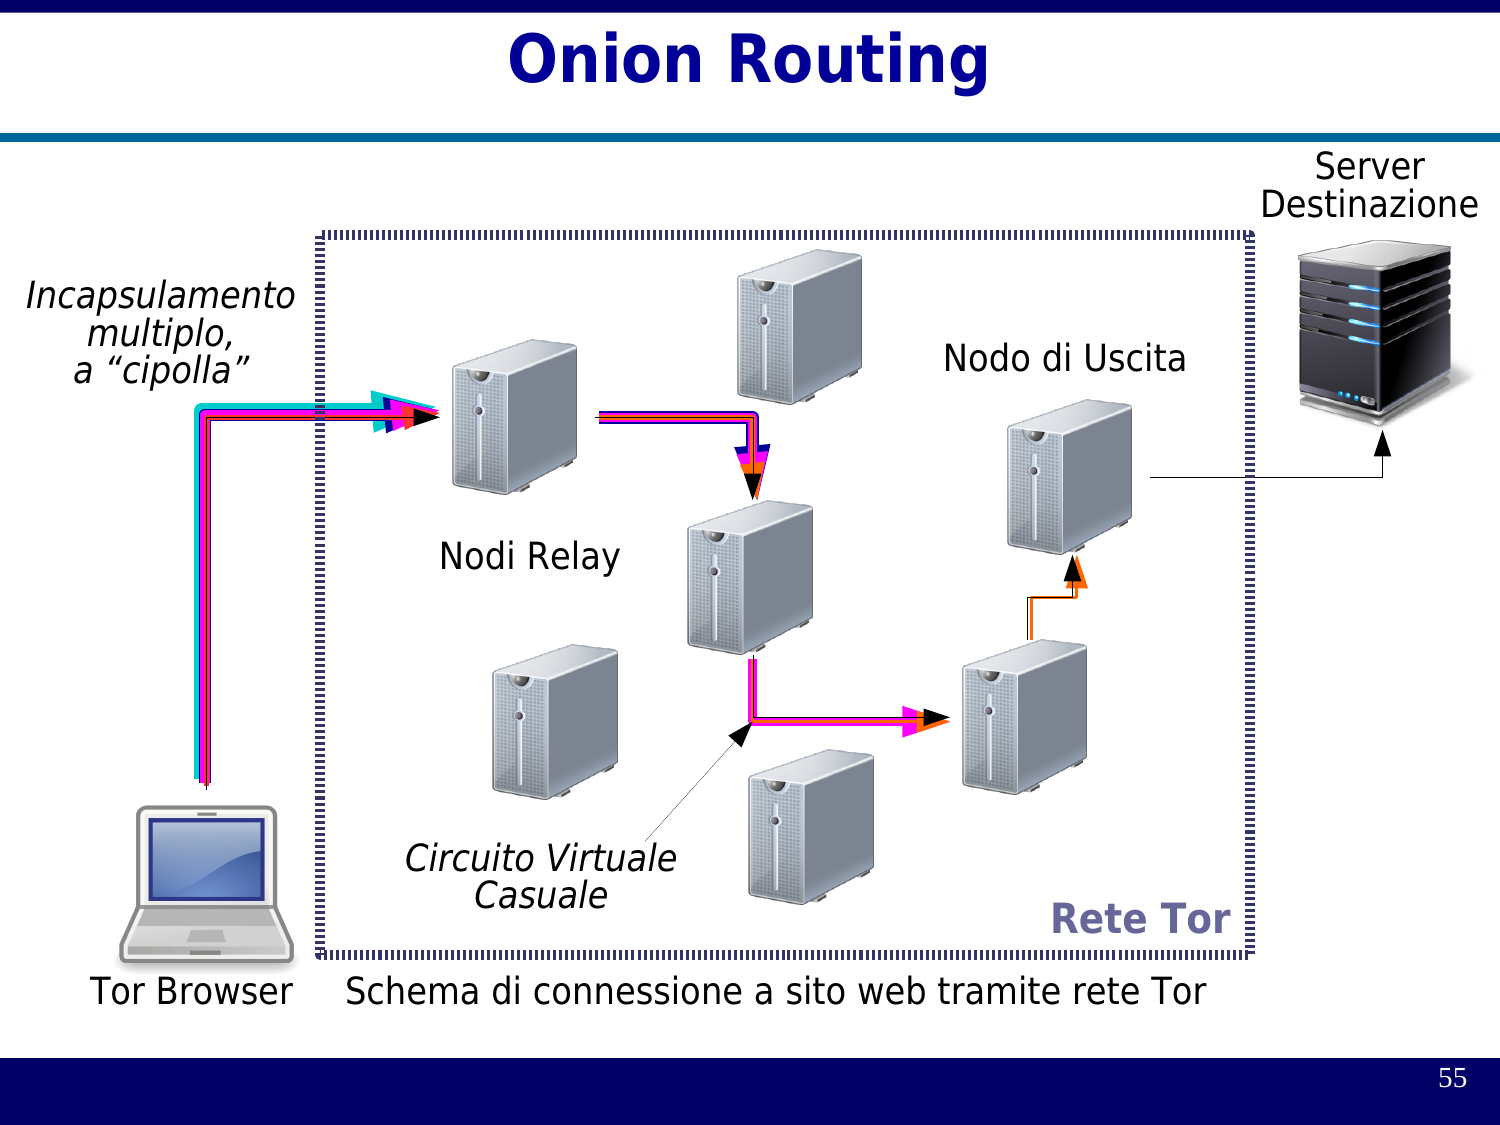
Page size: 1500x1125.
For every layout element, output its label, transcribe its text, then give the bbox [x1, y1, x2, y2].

picture [1280, 224, 1486, 430]
picture [440, 339, 595, 495]
text_box Nodi Relay [438, 539, 620, 584]
text_box Rete Tor [1050, 900, 1226, 949]
text_box Server Destinazione [1260, 149, 1480, 231]
text_box Tor Browser [90, 975, 286, 1019]
picture [480, 644, 636, 800]
picture [736, 749, 892, 905]
picture [107, 789, 306, 988]
picture [995, 399, 1150, 555]
text_box Incapsulamento multiplo, a “cipolla” [26, 279, 297, 398]
text_box Circuito Virtuale Casuale [405, 841, 679, 923]
picture [950, 639, 1105, 795]
text_box Schema di connessione a sito web tramite rete Tor [345, 975, 1200, 1019]
title Onion Routing [30, 0, 1471, 126]
text_box Nodo di Uscita [942, 341, 1189, 386]
picture [675, 500, 831, 655]
picture [725, 249, 880, 405]
